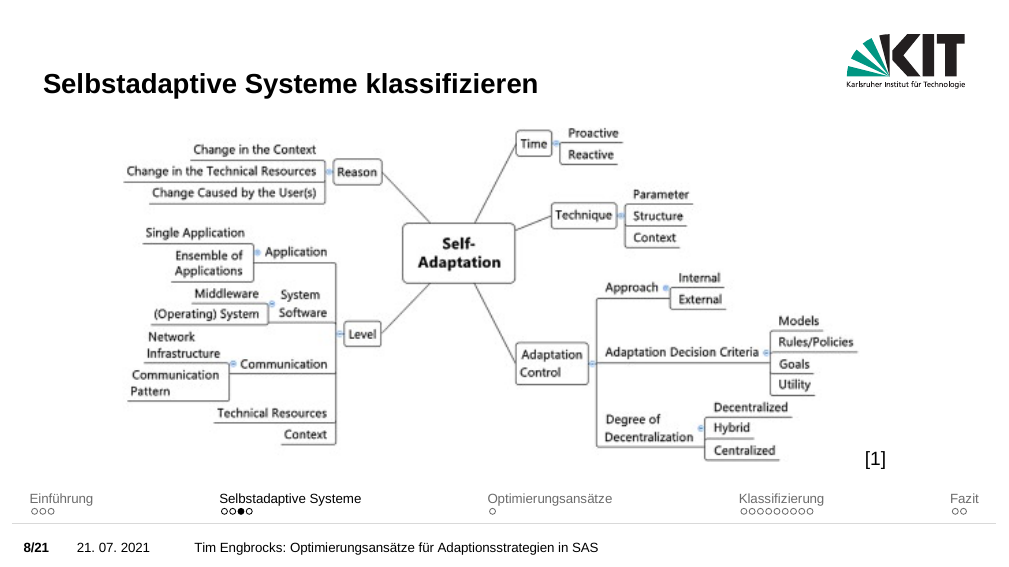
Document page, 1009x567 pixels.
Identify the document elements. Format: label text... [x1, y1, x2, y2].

text_box [923, 81, 948, 88]
text_box Selbstadaptive Systeme klassifizieren [43, 68, 539, 97]
text_box [846, 81, 870, 88]
text_box [936, 34, 965, 77]
text_box [1] [864, 448, 886, 468]
text_box [922, 34, 935, 77]
text_box 21. 07. 2021 [76, 540, 150, 554]
text_box [871, 81, 882, 88]
text_box [237, 508, 244, 515]
text_box [949, 81, 966, 89]
text_box Optimierungsansätze [487, 491, 613, 505]
text_box Fazit [950, 491, 980, 505]
text_box [892, 34, 921, 77]
text_box Selbstadaptive Systeme [219, 491, 362, 505]
text_box [885, 81, 909, 88]
text_box [911, 81, 922, 88]
text_box 8/21 [23, 540, 50, 554]
text_box Einführung [29, 491, 94, 505]
text_box Klassifizierung [738, 491, 825, 505]
text_box [879, 34, 890, 77]
picture [122, 127, 860, 462]
text_box Tim Engbrocks: Optimierungsansätze für Adaptionsstrategien in SAS [194, 540, 599, 554]
